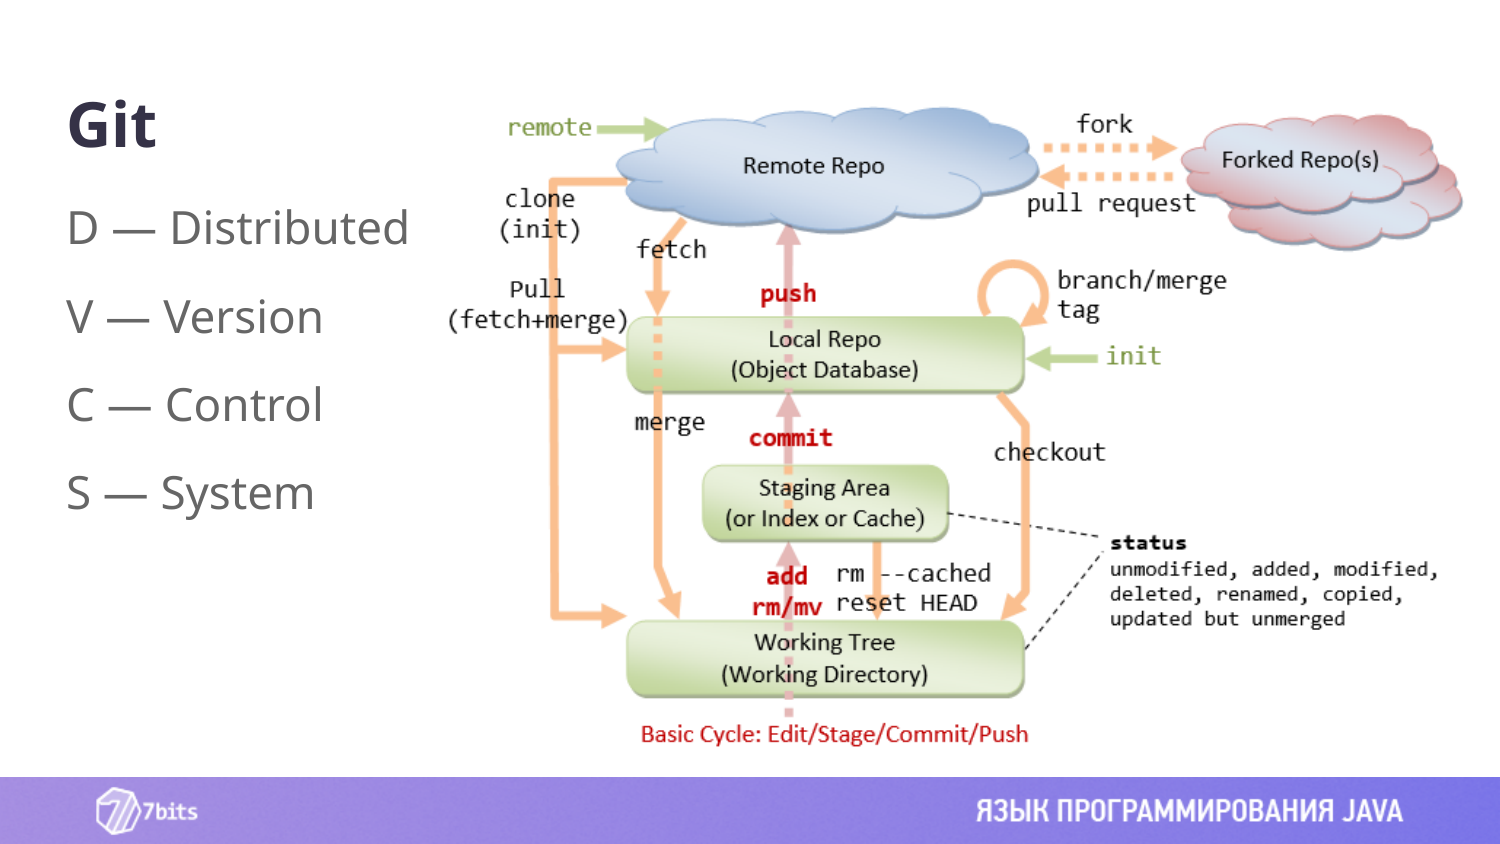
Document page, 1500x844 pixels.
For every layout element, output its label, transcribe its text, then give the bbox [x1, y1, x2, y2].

list D — Distributed V — Version C ­— Control S — System [51, 184, 428, 745]
picture [0, 777, 1500, 844]
title Git [51, 69, 1449, 164]
picture [428, 76, 1486, 767]
